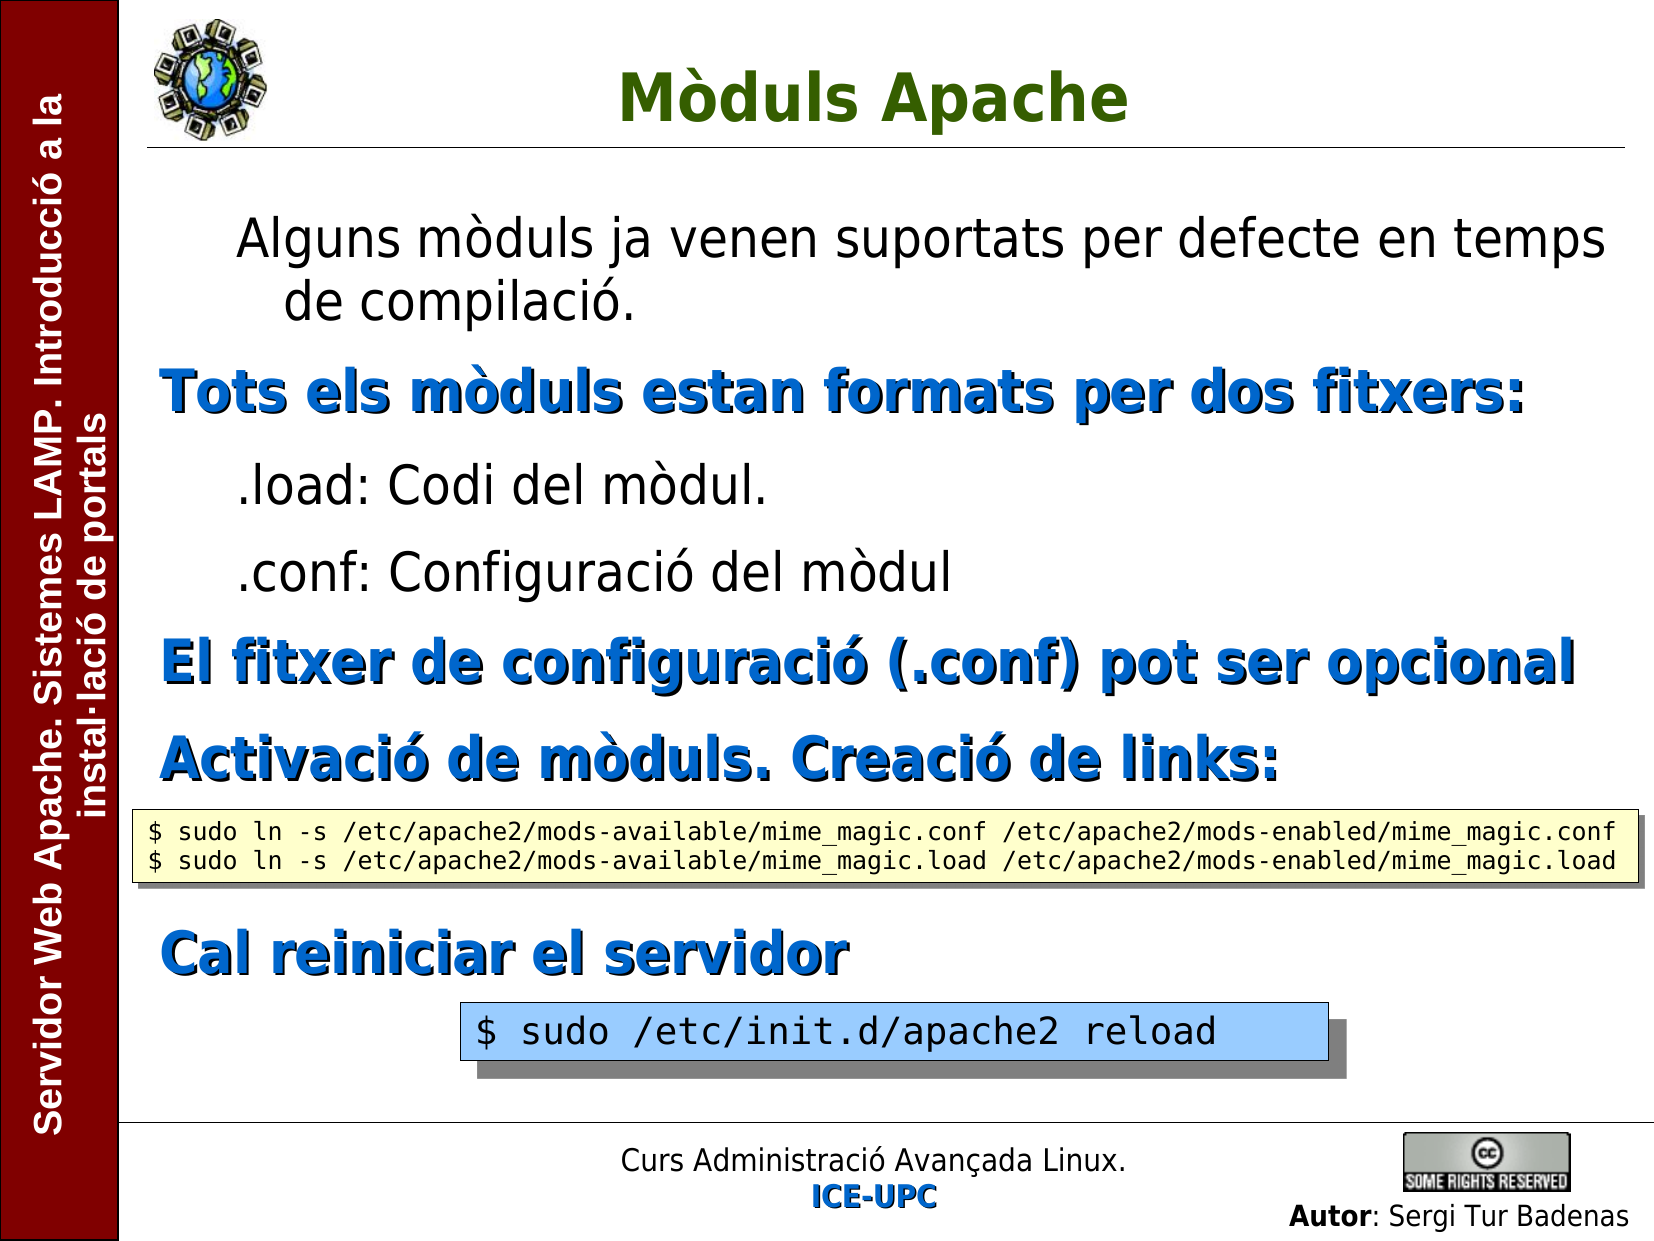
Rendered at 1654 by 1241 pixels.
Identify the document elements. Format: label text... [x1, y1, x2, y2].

text_box $ sudo /etc/init.d/apache2 reload [460, 1002, 1329, 1061]
list Alguns mòduls ja venen suportats per defecte en temps de compilació. Tots els mòduls estan formats per dos fitxers: .load: Codi del mòdul. .conf: Configuració del mòdul El fitxer de configuració (.conf) pot ser opcional Activació de mòduls. Creació de links: Cal reiniciar el servidor [141, 889, 1630, 1043]
picture [154, 19, 268, 56]
list Alguns mòduls ja venen suportats per defecte en temps de compilació. Tots els mòduls estan formats per dos fitxers: .load: Codi del mòdul. .conf: Configuració del mòdul El fitxer de configuració (.conf) pot ser opcional Activació de mòduls. Creació de links: Cal reiniciar el servidor [141, 207, 1630, 809]
picture [1403, 1132, 1571, 1192]
title Mòduls Apache [129, 56, 1619, 141]
text_box $ sudo ln -s /etc/apache2/mods-available/mime_magic.conf /etc/apache2/mods-enabled/mime_magic.conf $ sudo ln -s /etc/apache2/mods-available/mime_magic.load /etc/apache2/mods-enabled/mime_magic.load [132, 809, 1639, 883]
